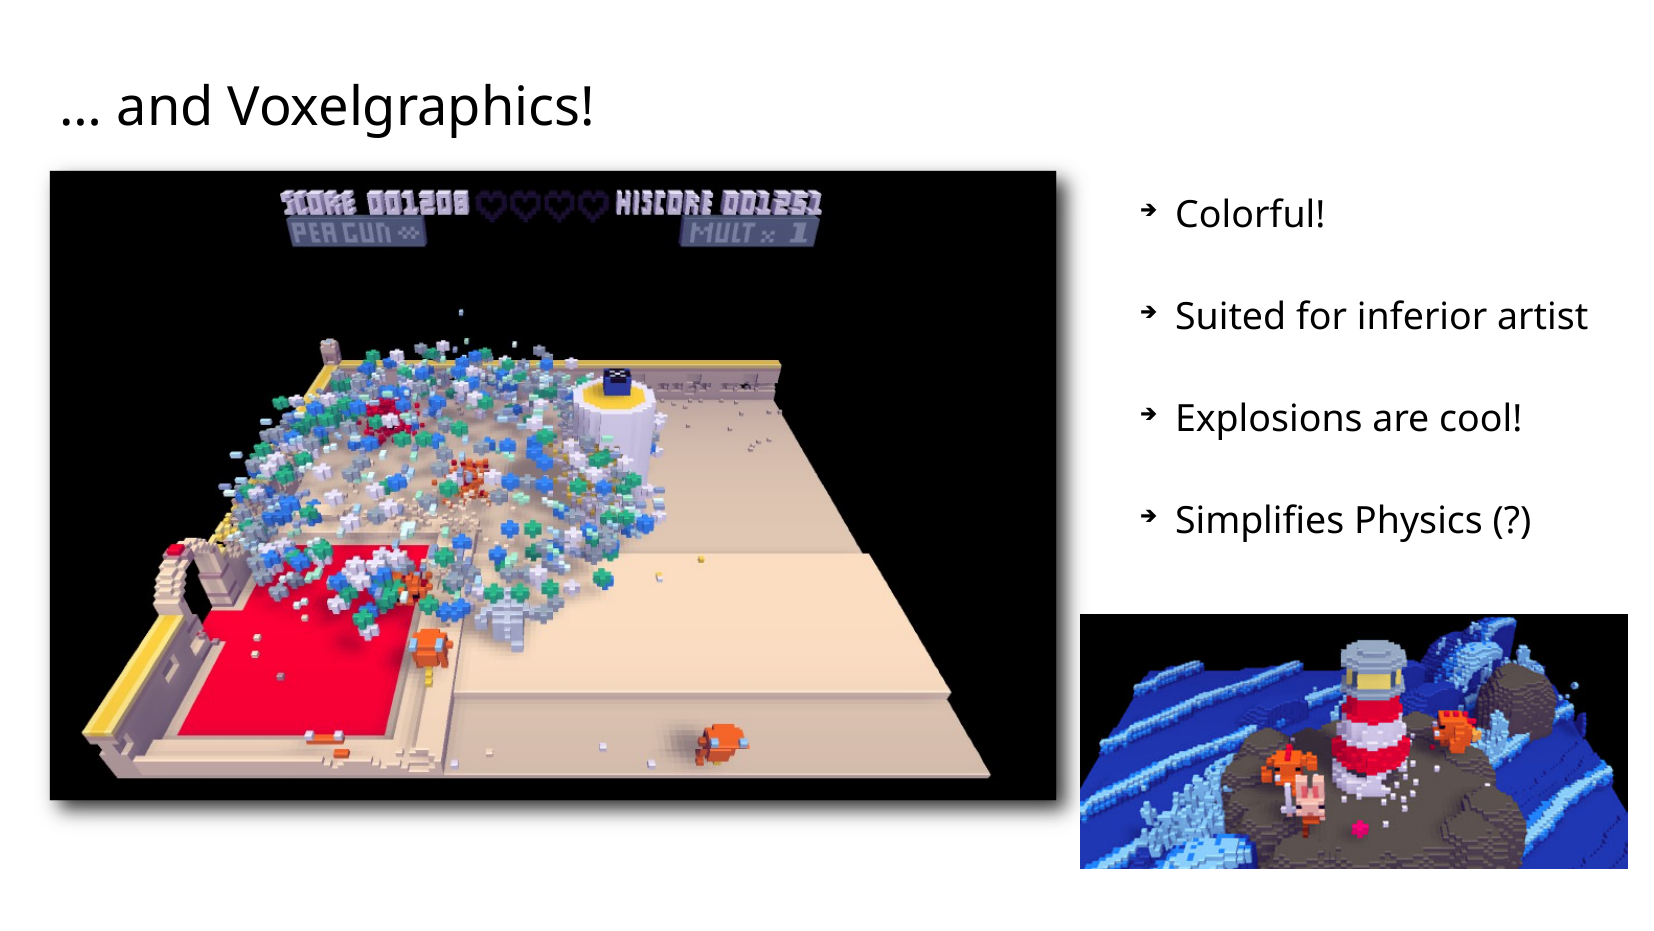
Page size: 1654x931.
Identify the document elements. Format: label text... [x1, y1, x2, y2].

picture [30, 151, 1628, 870]
text_box … and Voxelgraphics! [45, 60, 736, 136]
text_box Colorful! Suited for inferior artist Explosions are cool! Simplifies Physics (?) [1125, 180, 1636, 490]
